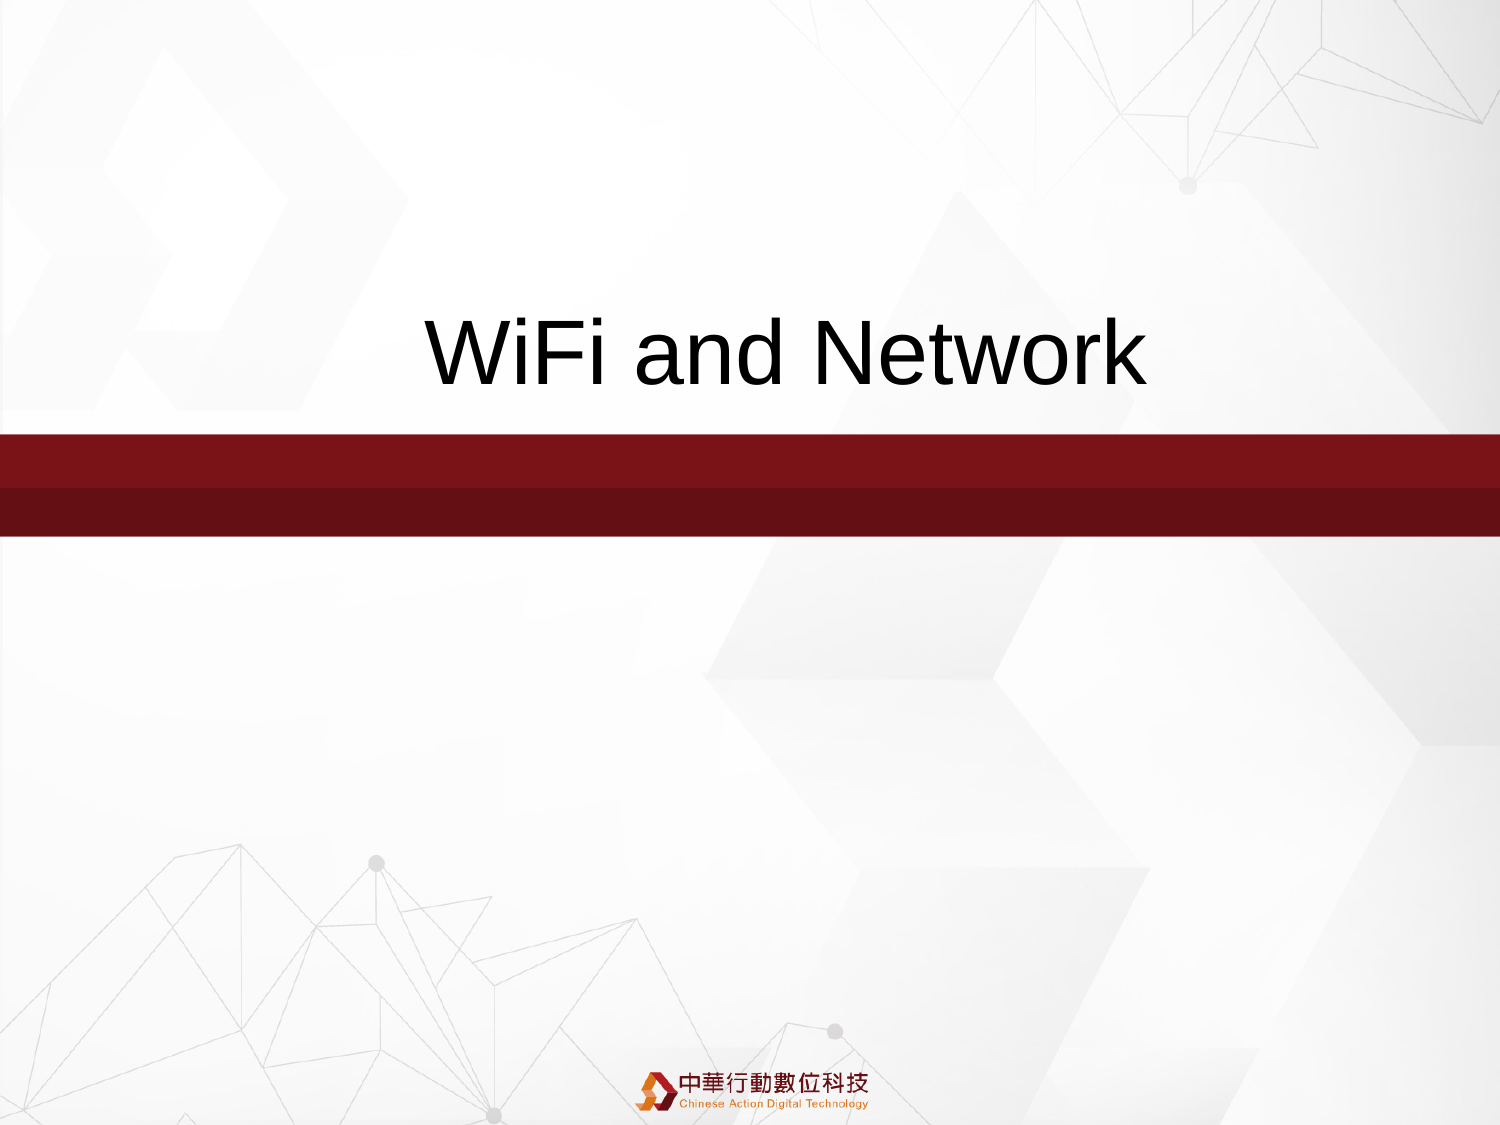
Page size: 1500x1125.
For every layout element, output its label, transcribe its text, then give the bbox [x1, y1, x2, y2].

picture [0, 0, 1500, 1125]
title WiFi and Network [95, 258, 1446, 447]
